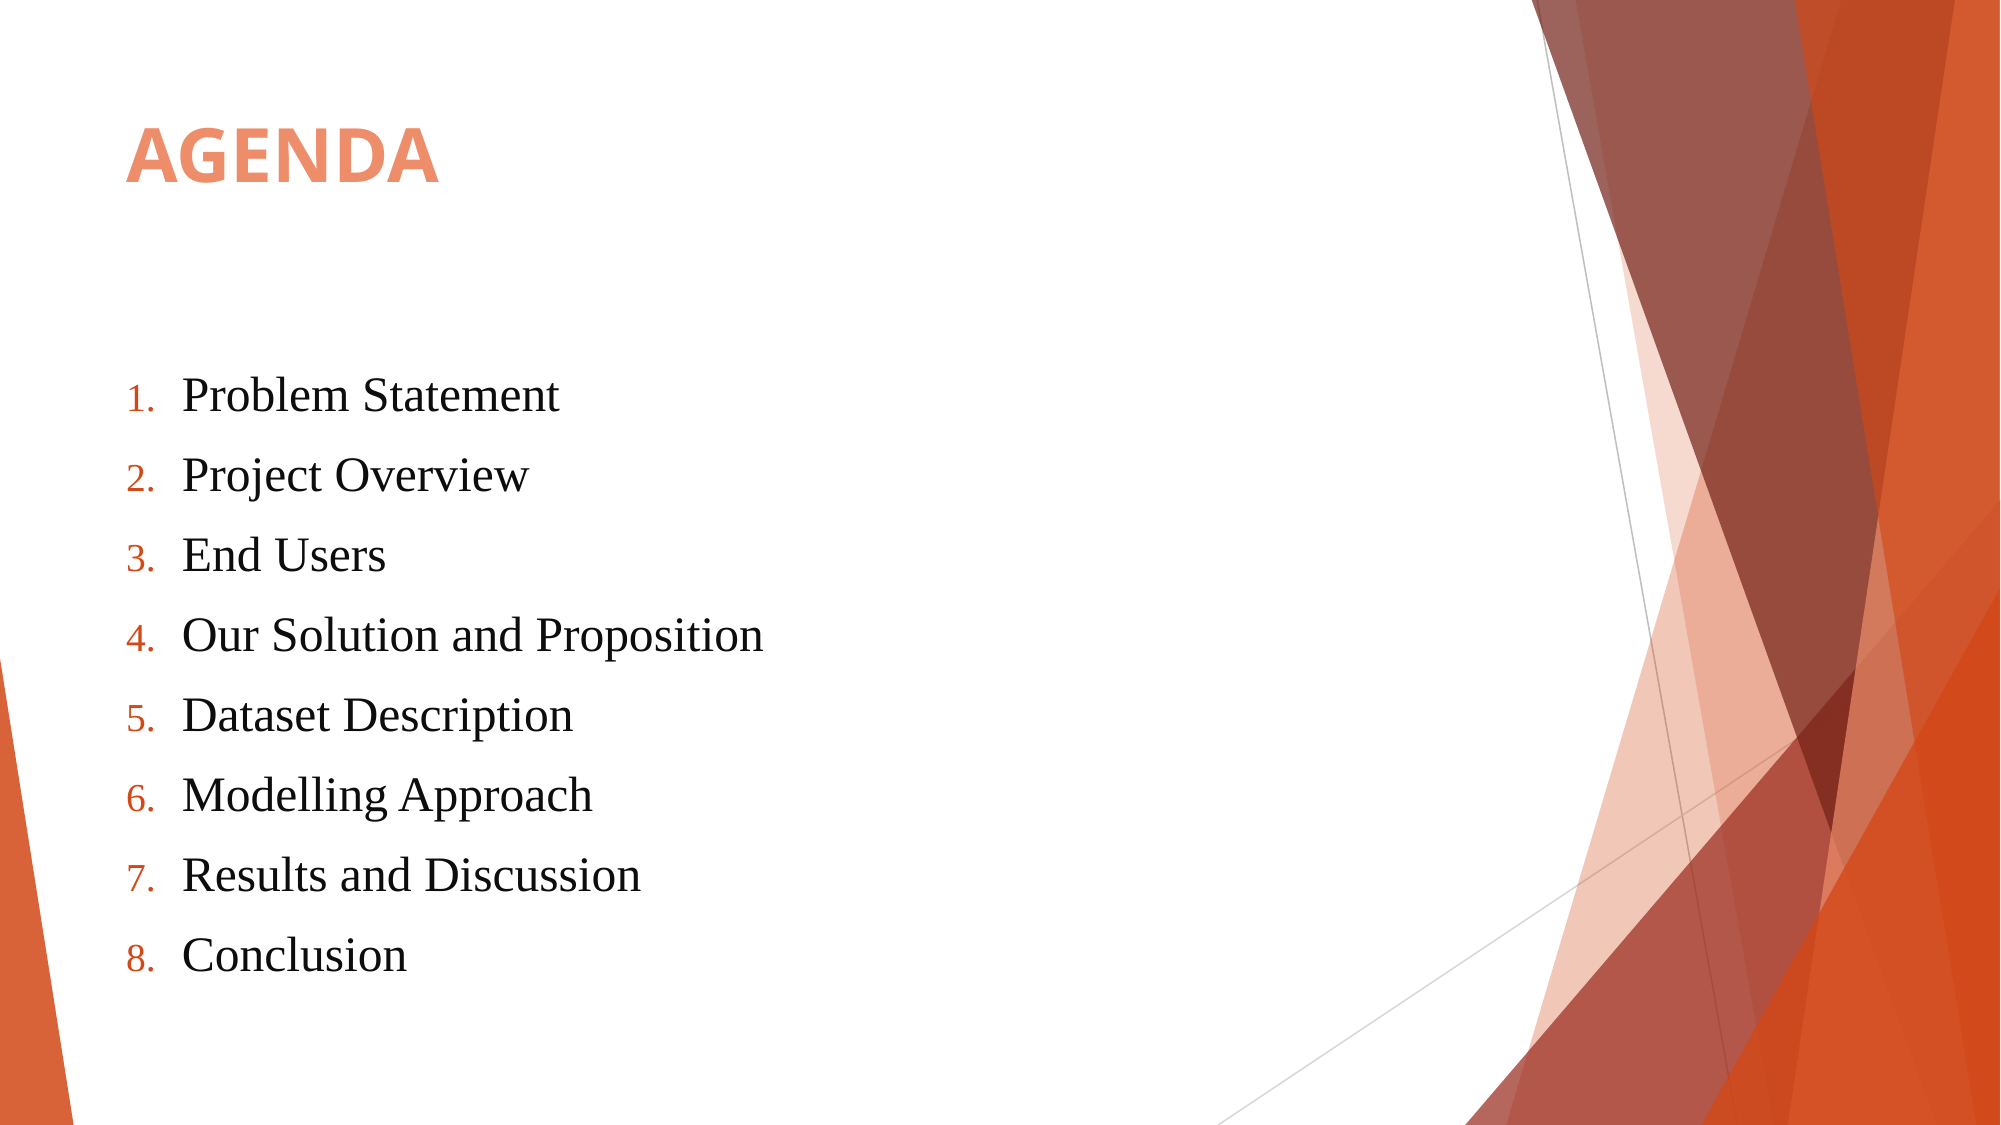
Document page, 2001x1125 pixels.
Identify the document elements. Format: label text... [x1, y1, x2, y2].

list Problem Statement Project Overview End Users Our Solution and Proposition Dataset Description Modelling Approach Results and Discussion Conclusion [450, 249, 1064, 887]
title AGENDA [111, 99, 1522, 317]
